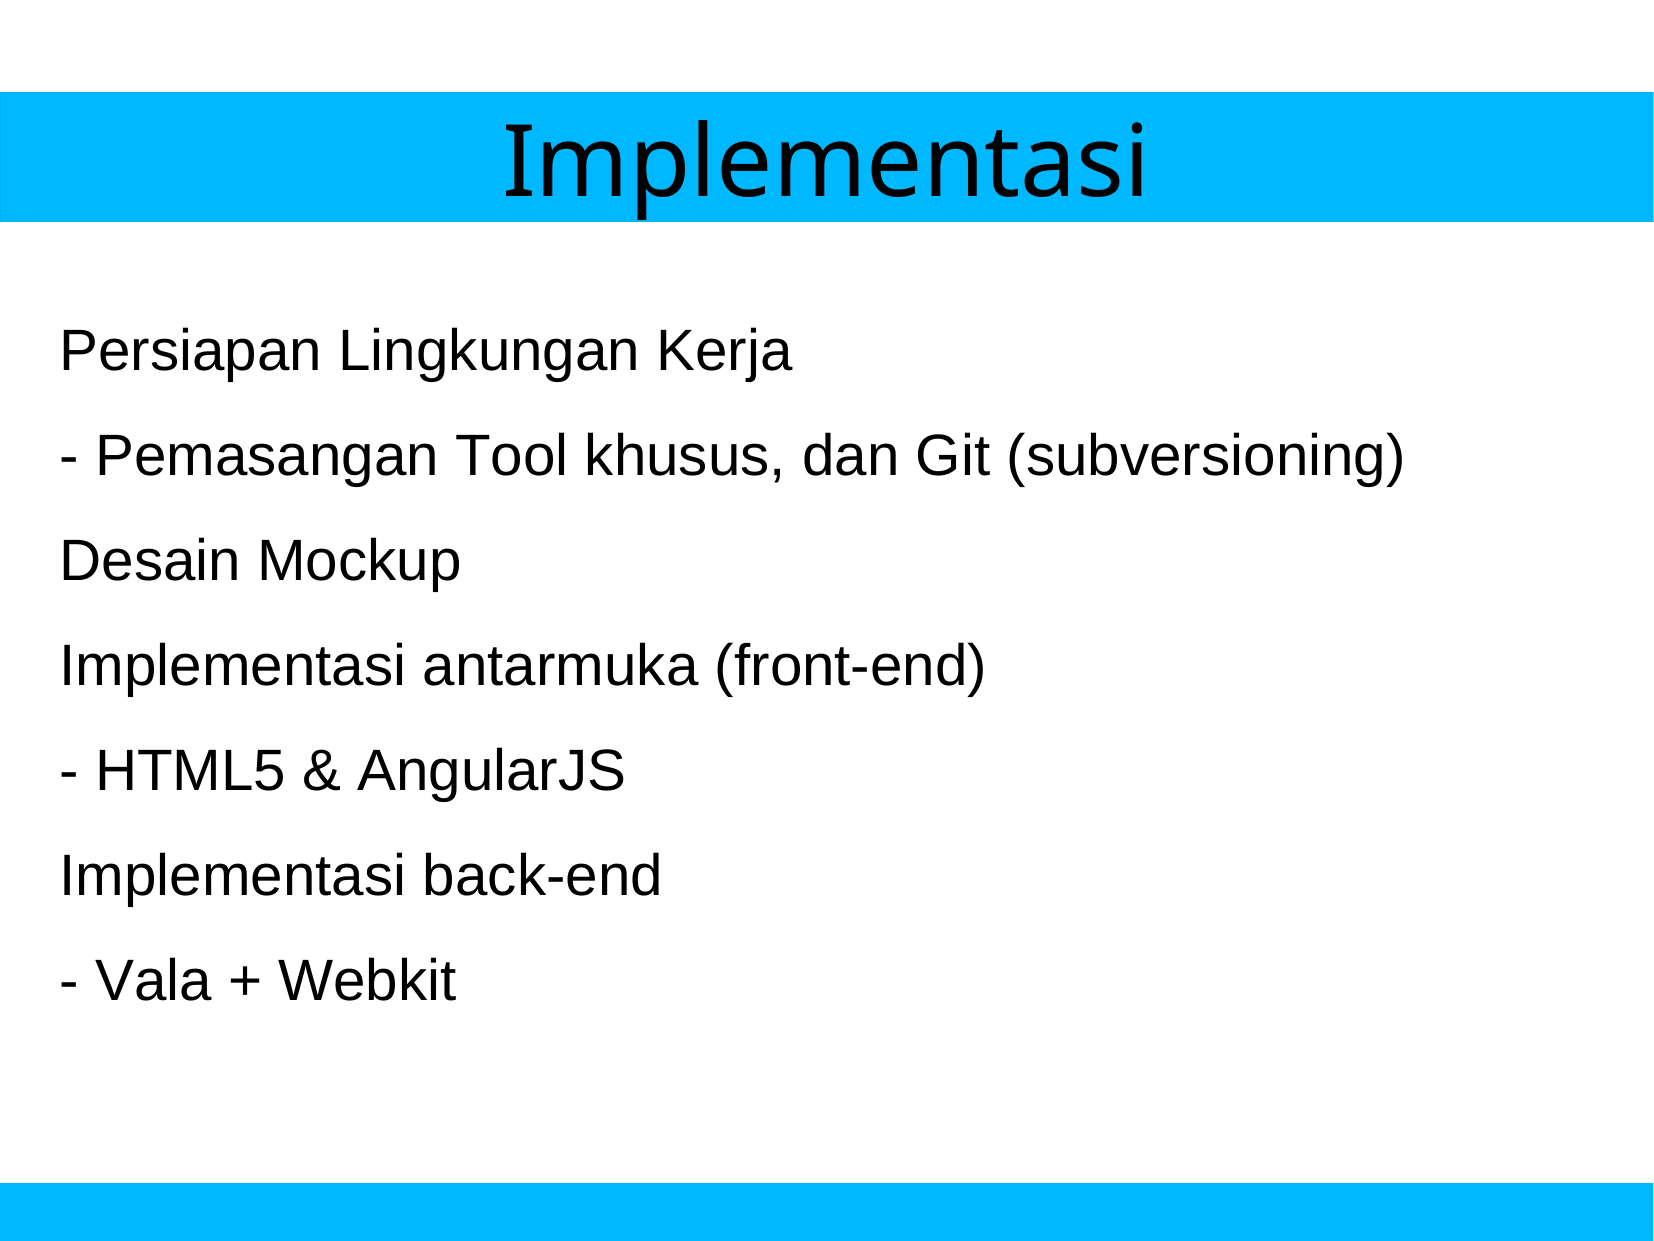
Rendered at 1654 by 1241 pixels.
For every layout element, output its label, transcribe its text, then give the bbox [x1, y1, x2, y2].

text_box Persiapan Lingkungan Kerja - Pemasangan Tool khusus, dan Git (subversioning) Desain Mockup Implementasi antarmuka (front-end) - HTML5 & AngularJS Implementasi back-end - Vala + Webkit [45, 269, 1621, 1125]
text_box [0, 1182, 1654, 1241]
text_box [1571, 92, 1654, 222]
text_box [0, 92, 82, 222]
text_box Implementasi [82, 49, 1571, 257]
